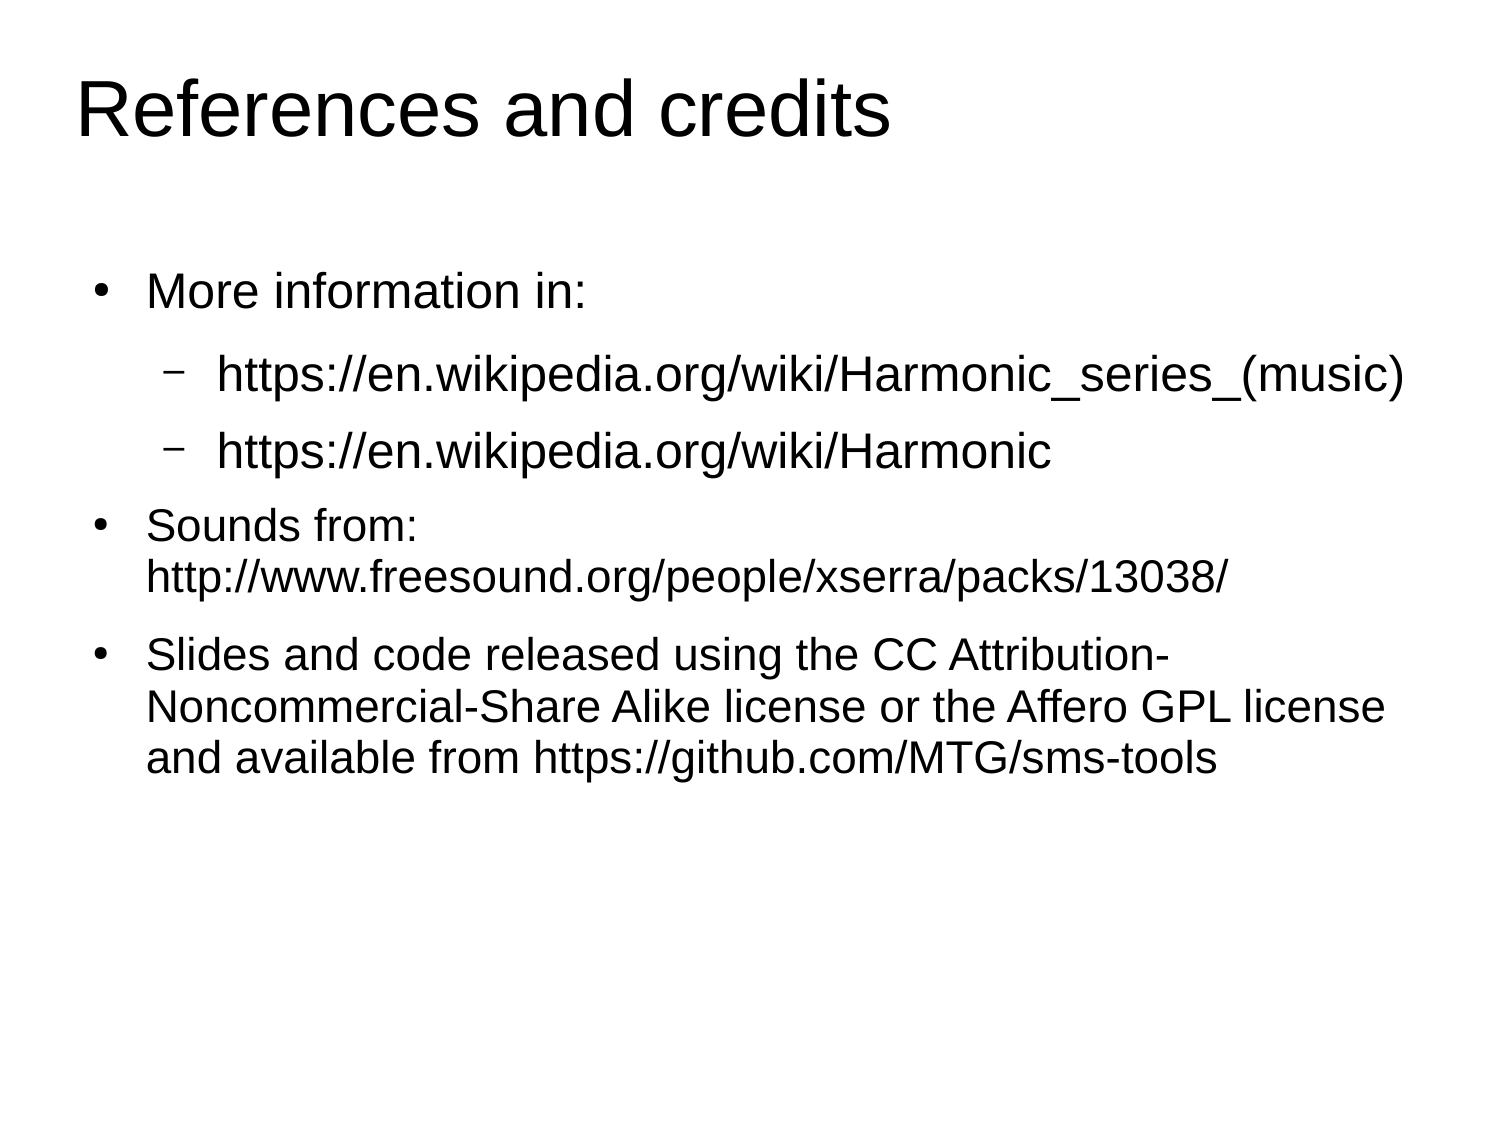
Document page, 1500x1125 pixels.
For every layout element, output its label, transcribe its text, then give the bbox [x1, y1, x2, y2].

title References and credits [75, 15, 1425, 203]
list More information in: https://en.wikipedia.org/wiki/Harmonic_series_(music) https://en.wikipedia.org/wiki/Harmonic Sounds from: http://www.freesound.org/people/xserra/packs/13038/ Slides and code released using the CC Attribution-Noncommercial-Share Alike license or the Affero GPL license and available from https://github.com/MTG/sms-tools [75, 263, 1425, 916]
